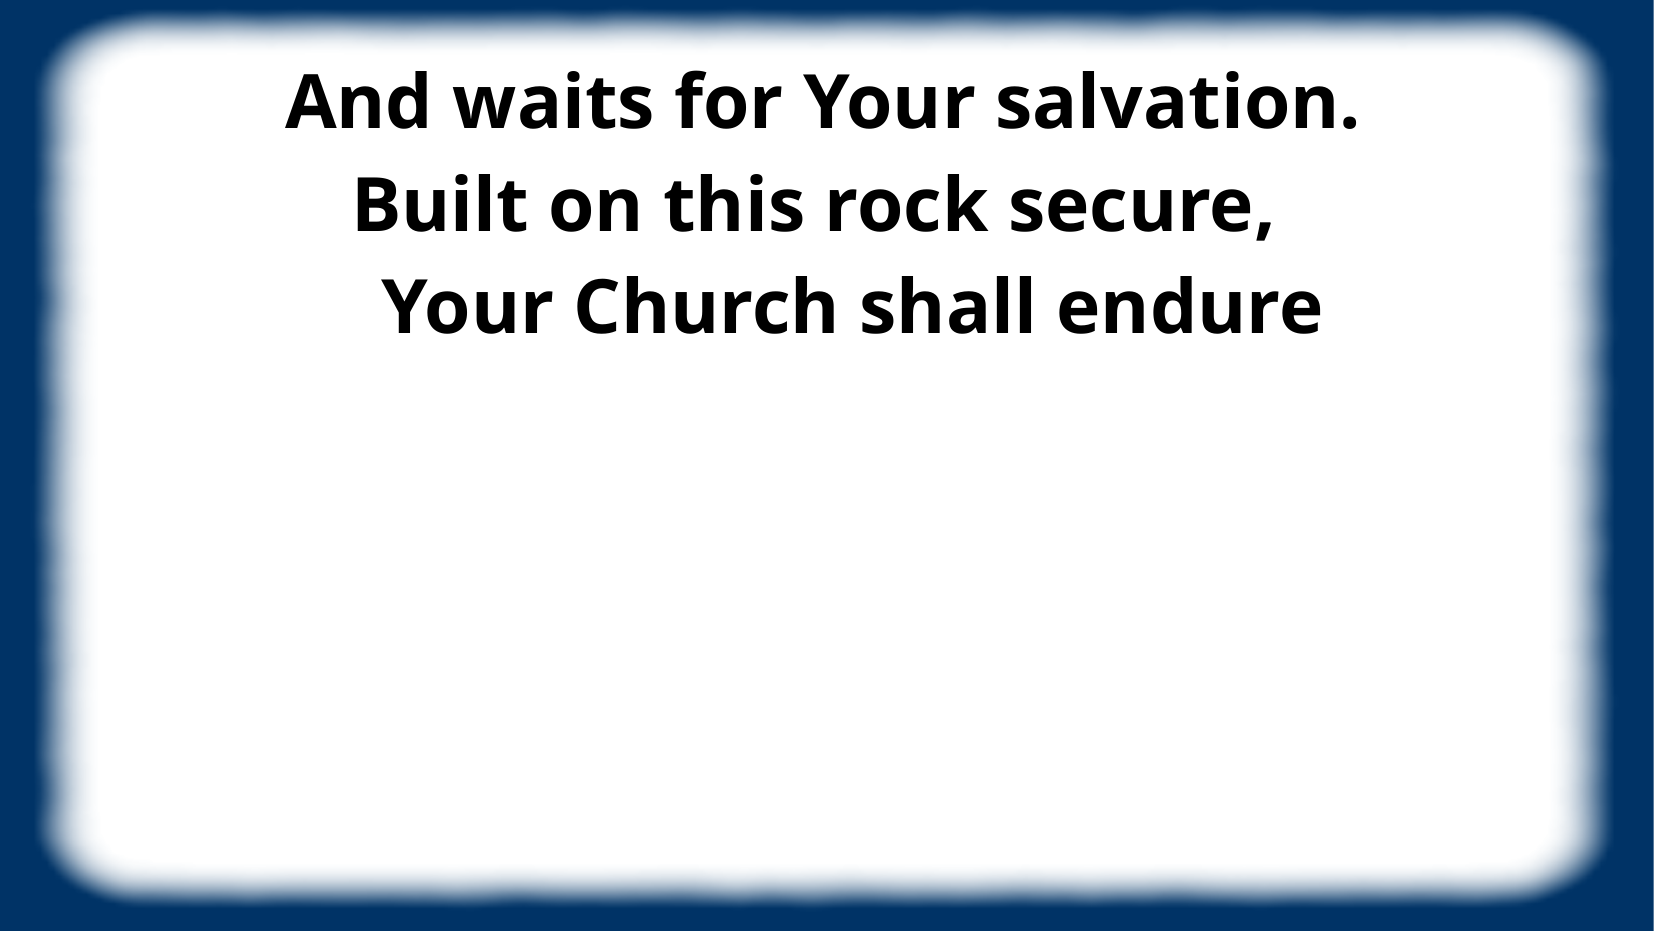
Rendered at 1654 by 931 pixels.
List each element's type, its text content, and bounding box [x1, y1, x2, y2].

text_box And waits for Your salvation. Built on this rock secure, Your Church shall endure [88, 41, 1559, 411]
picture [0, 0, 1654, 931]
